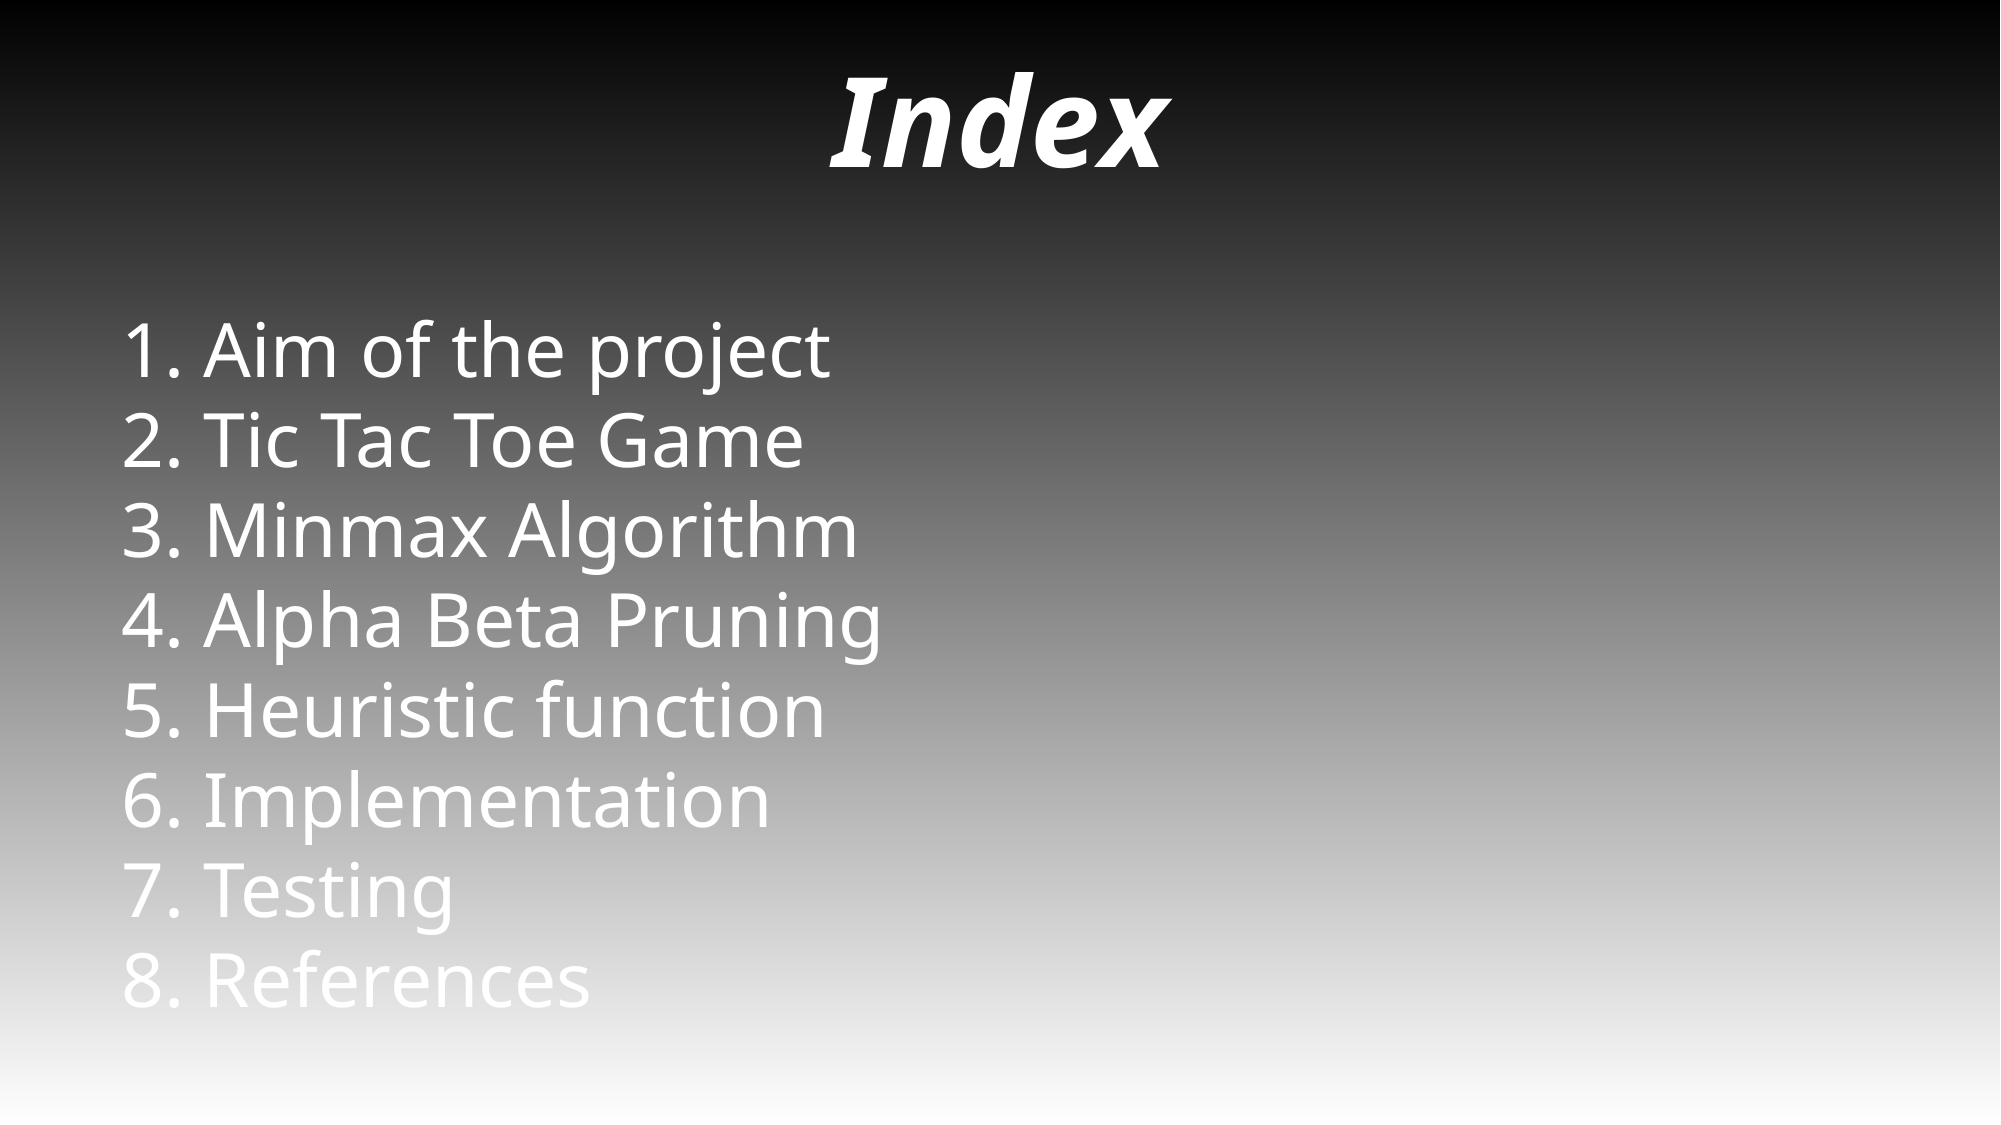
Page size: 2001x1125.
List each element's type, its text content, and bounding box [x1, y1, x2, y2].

text_box 1. Aim of the project 2. Tic Tac Toe Game 3. Minmax Algorithm 4. Alpha Beta Pruning 5. Heuristic function 6. Implementation 7. Testing 8. References [106, 295, 1037, 1031]
text_box Index [0, 34, 2000, 200]
